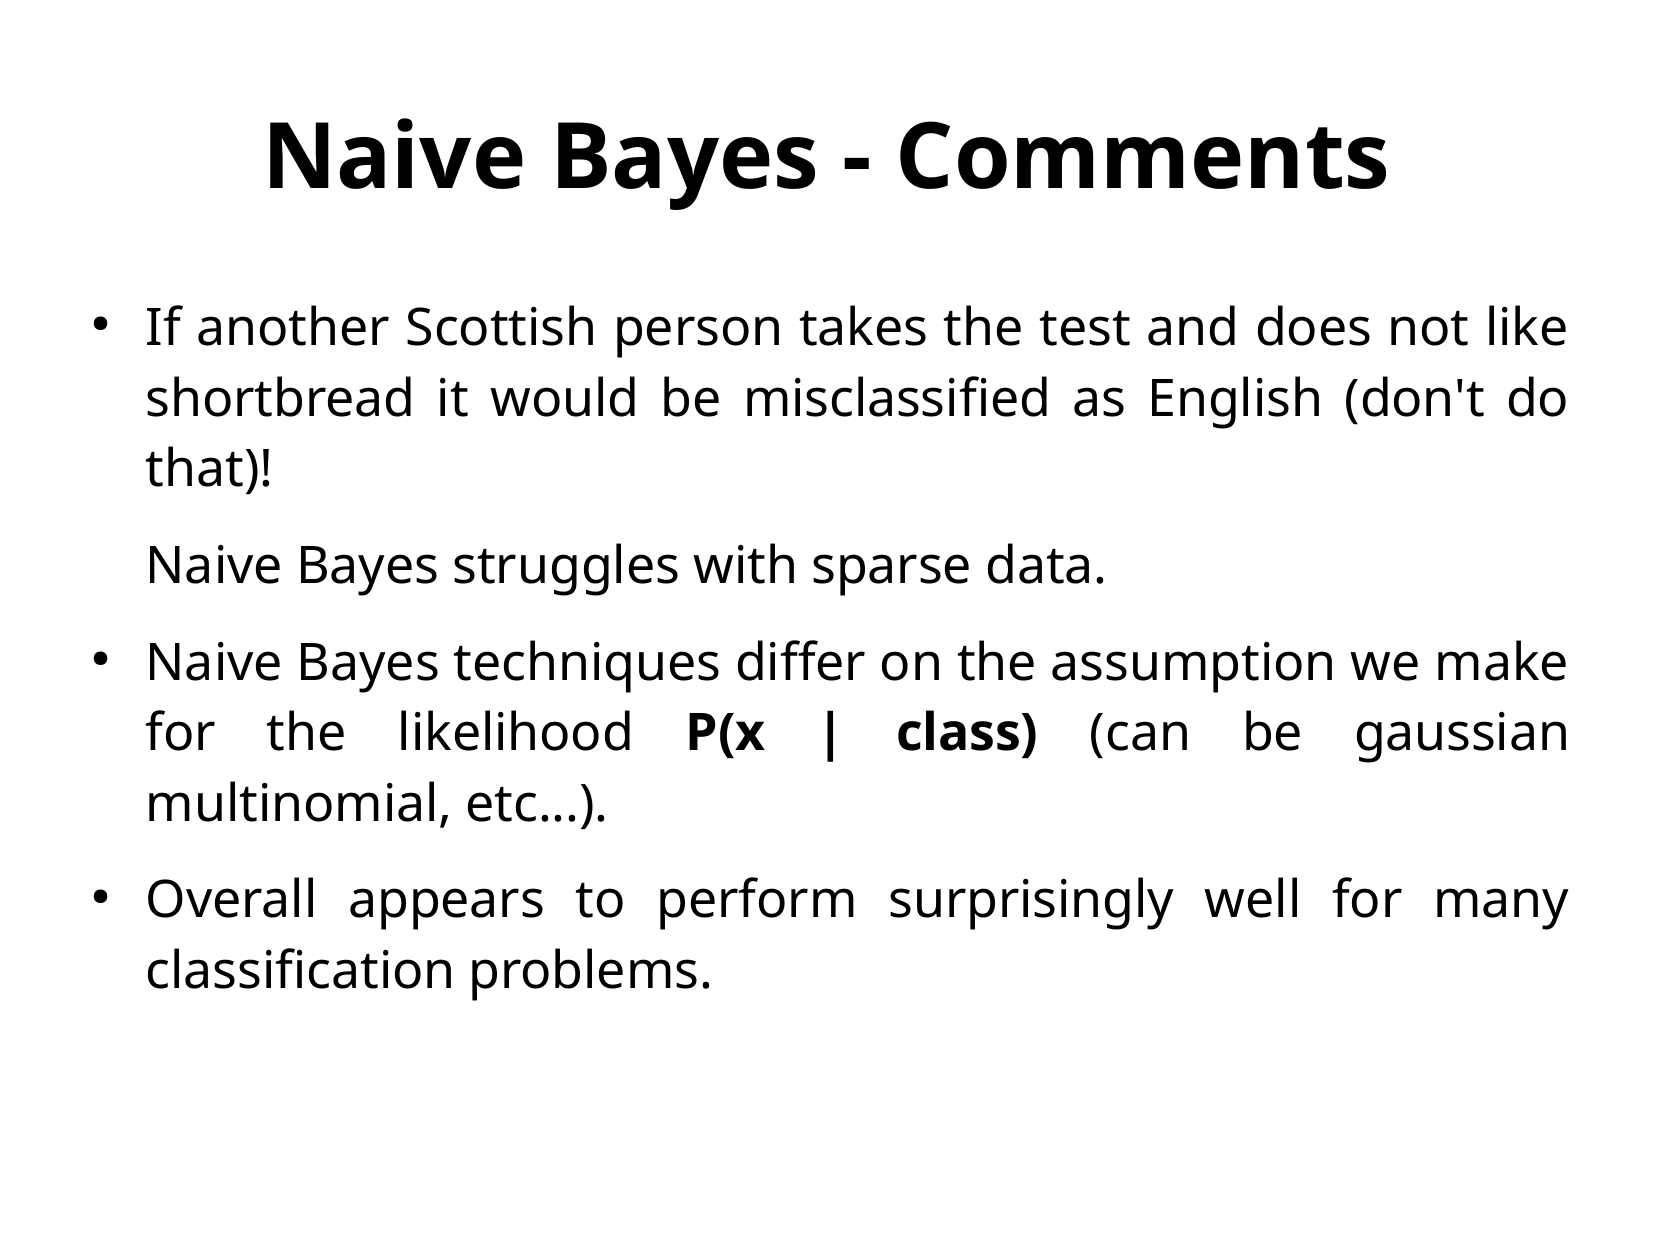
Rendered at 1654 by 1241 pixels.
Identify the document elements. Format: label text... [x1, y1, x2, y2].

list If another Scottish person takes the test and does not like shortbread it would be misclassified as English (don't do that)! Naive Bayes struggles with sparse data. Naive Bayes techniques differ on the assumption we make for the likelihood P(x | class) (can be gaussian multinomial, etc...). Overall appears to perform surprisingly well for many classification problems. [82, 290, 1571, 1010]
title Naive Bayes - Comments [82, 49, 1571, 257]
